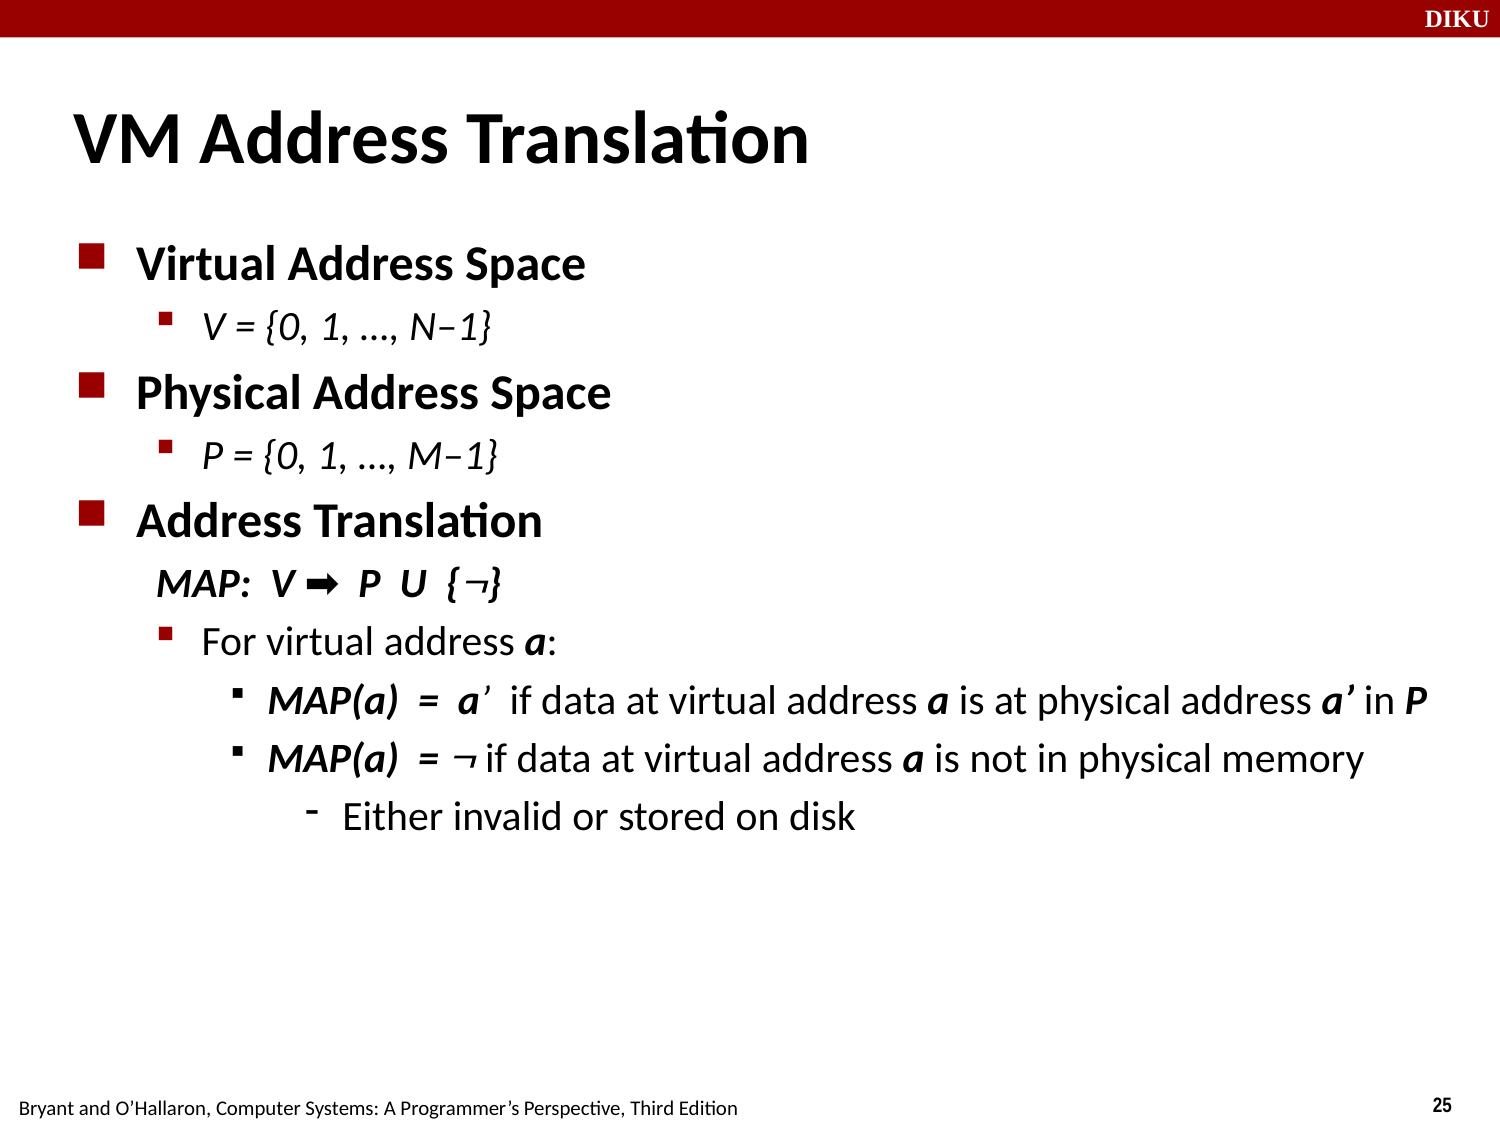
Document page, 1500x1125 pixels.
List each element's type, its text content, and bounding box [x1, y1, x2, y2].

text_box Virtual Address Space V = {0, 1, …, N–1} Physical Address Space P = {0, 1, …, M–1} Address Translation MAP: V ➡ P U {Ø} For virtual address a: MAP(a) = a’ if data at virtual address a is at physical address a’ in P MAP(a) = Ø if data at virtual address a is not in physical memory Either invalid or stored on disk [65, 223, 1450, 1039]
text_box VM Address Translation [58, 71, 1304, 197]
